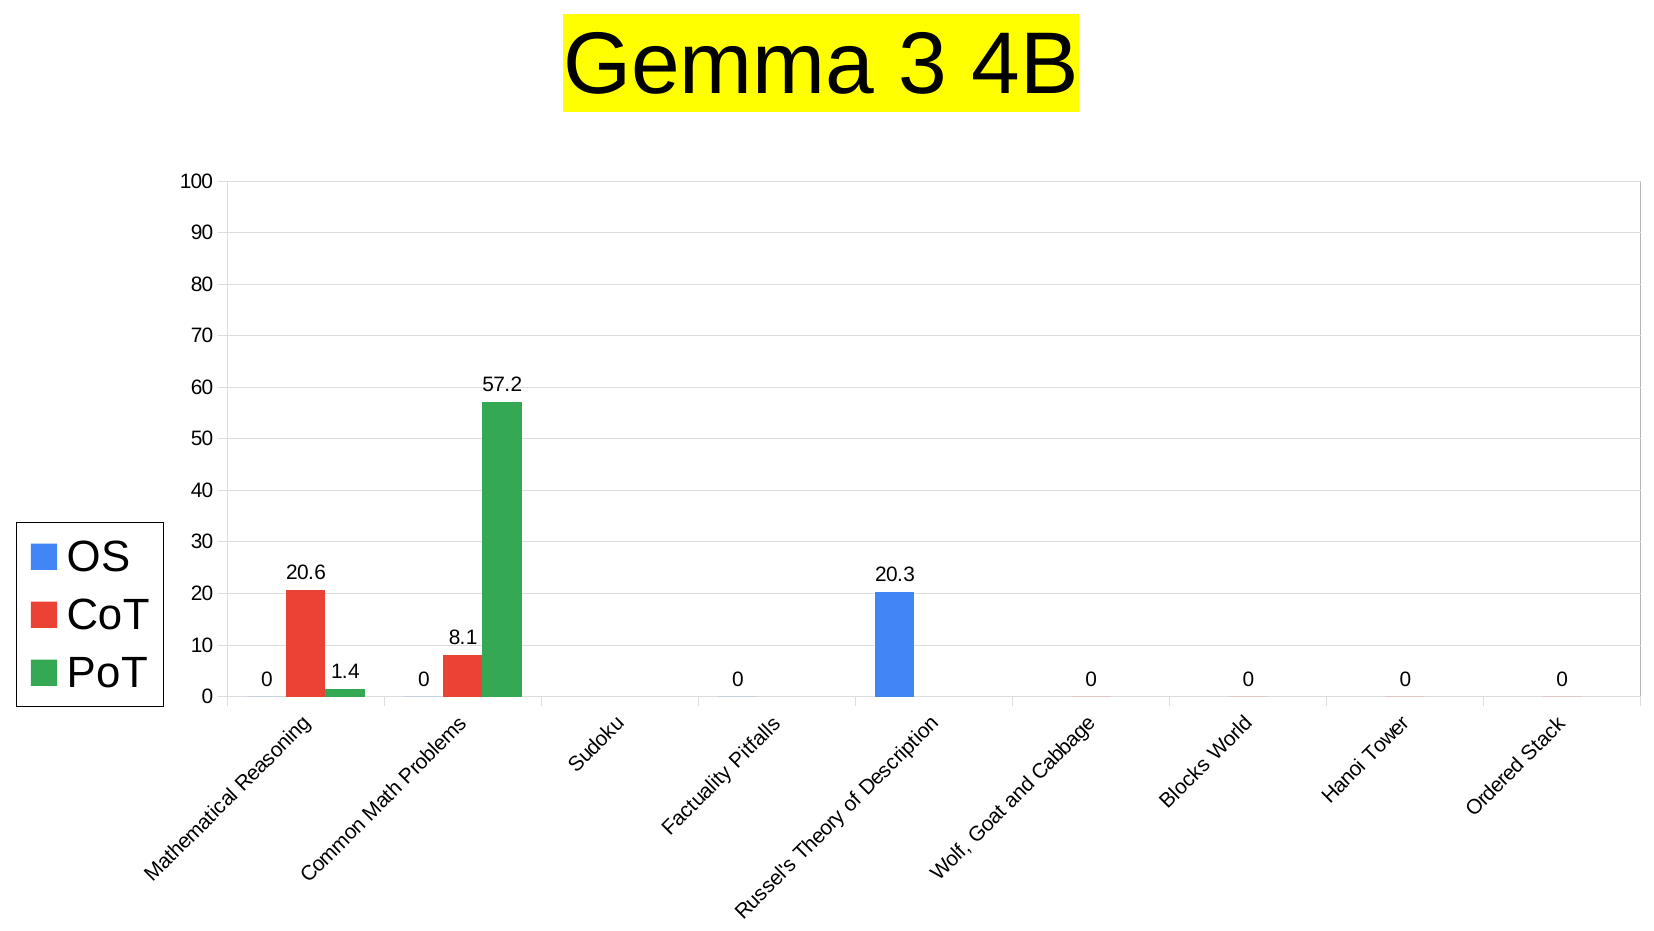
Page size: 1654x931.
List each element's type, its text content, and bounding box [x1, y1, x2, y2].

chart [2, 158, 1654, 926]
title Gemma 3 4B [76, 0, 1565, 126]
